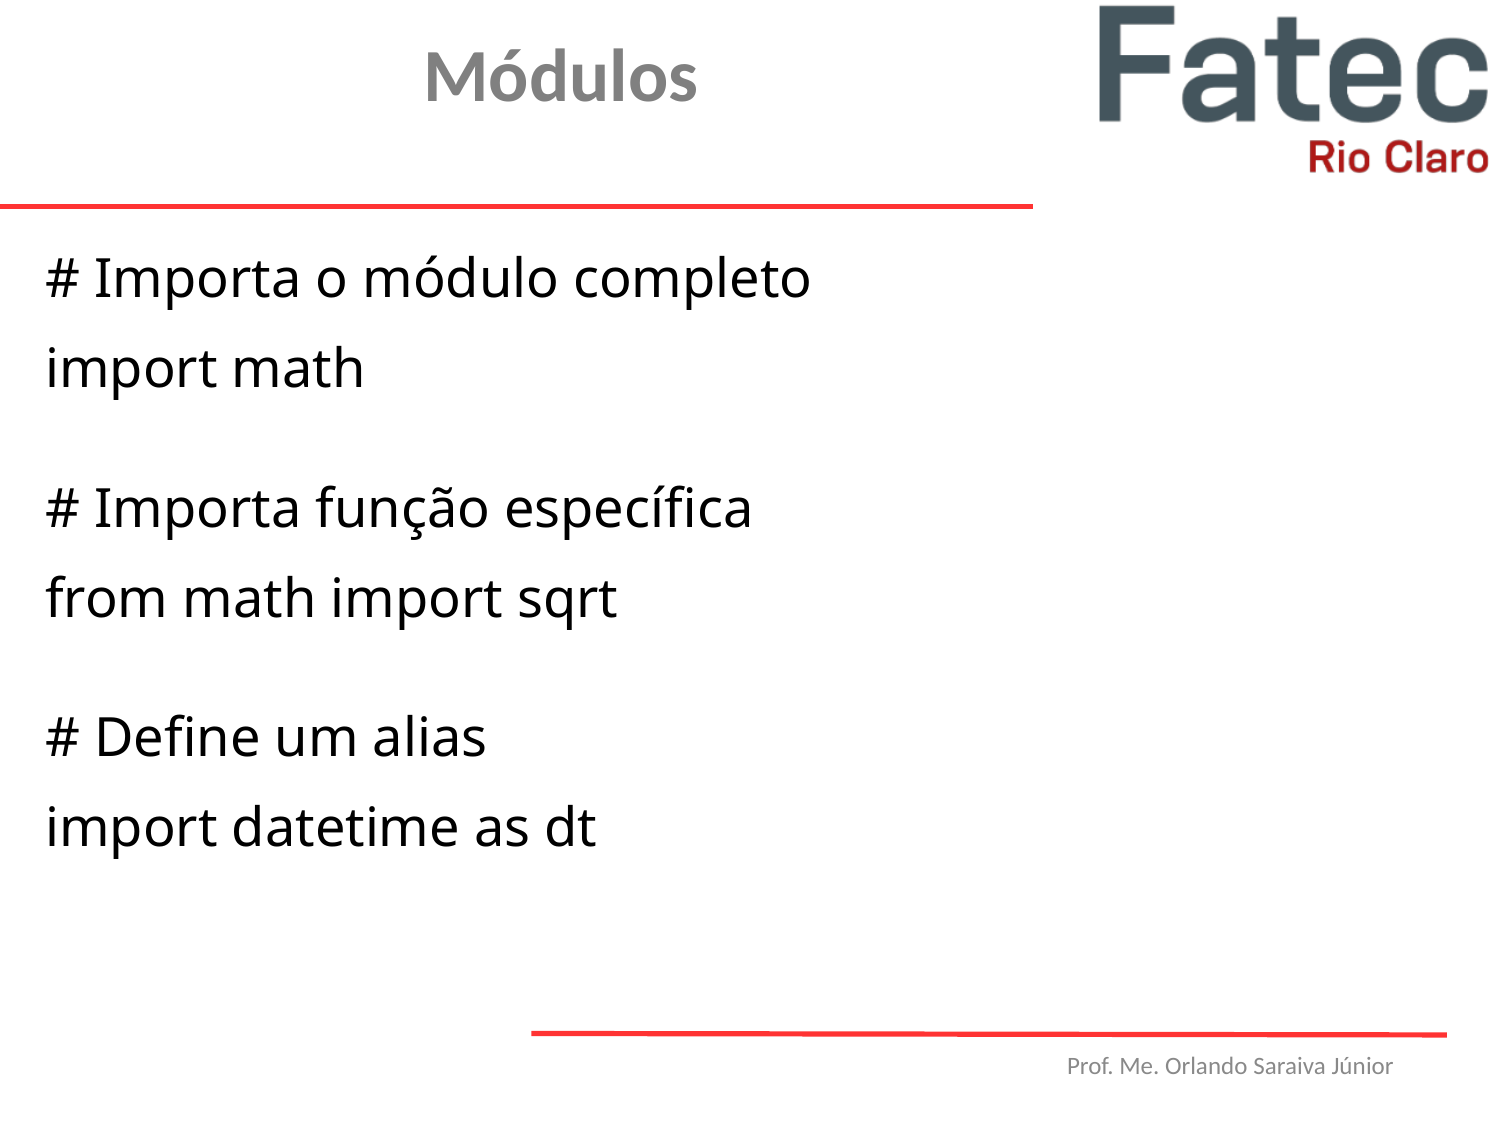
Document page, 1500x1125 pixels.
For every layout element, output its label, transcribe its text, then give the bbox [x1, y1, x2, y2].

title Módulos [29, 19, 1093, 207]
list # Importa o módulo completo import math # Importa função específica from math import sqrt # Define um alias import datetime as dt [30, 236, 1446, 1028]
picture [1095, 0, 1496, 180]
